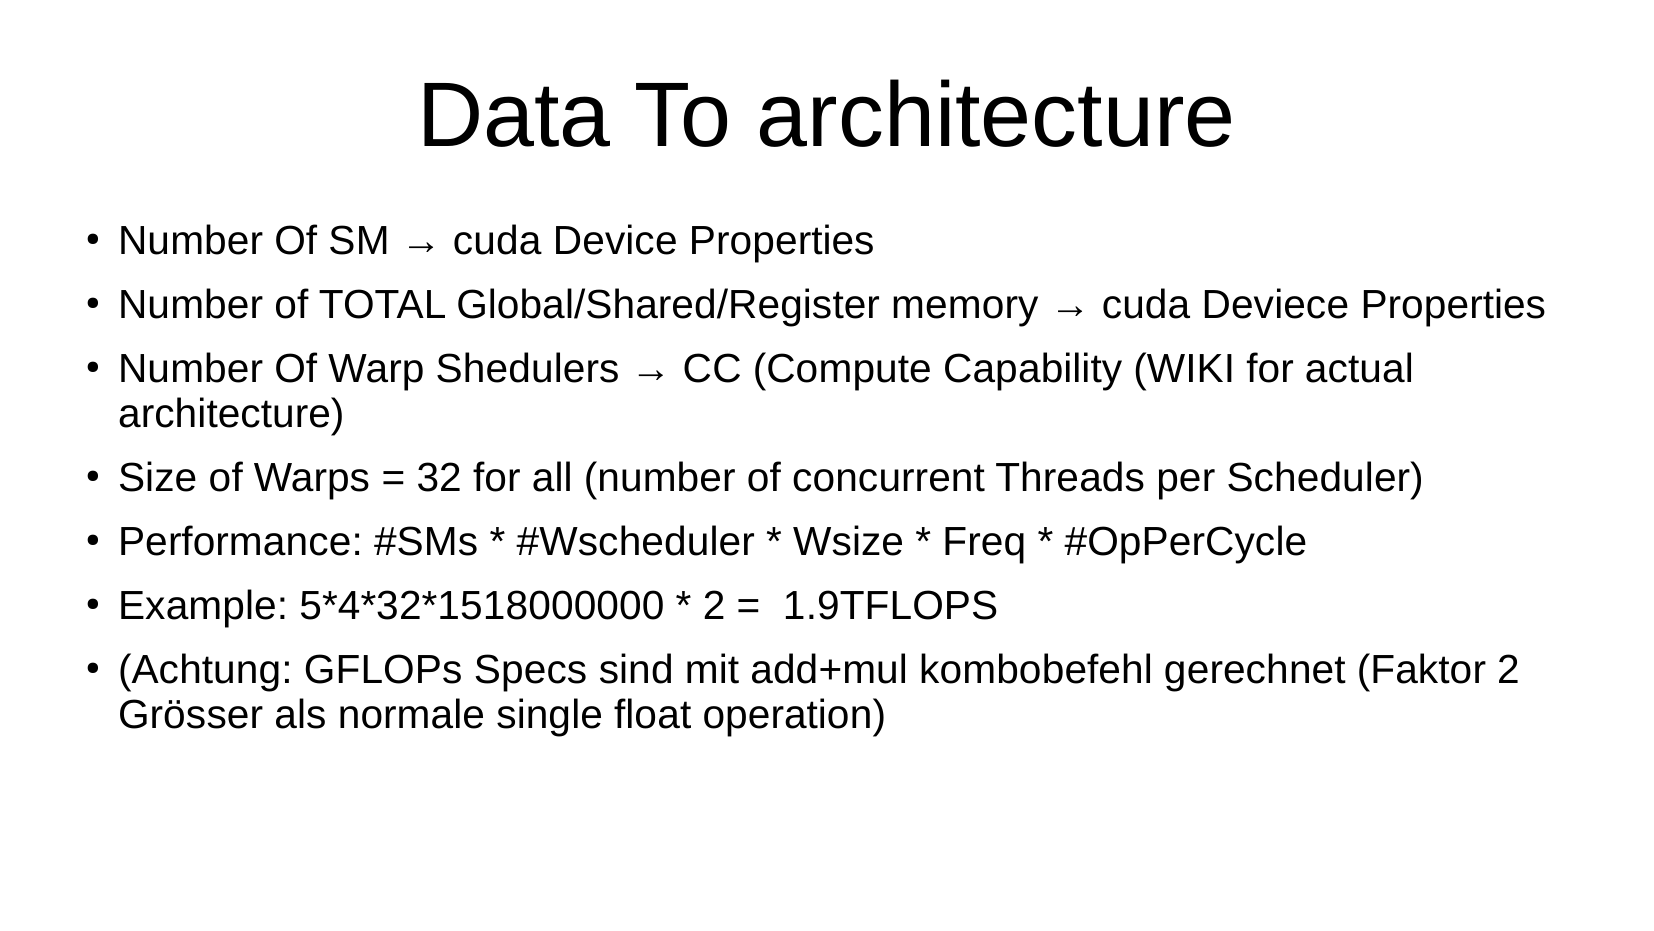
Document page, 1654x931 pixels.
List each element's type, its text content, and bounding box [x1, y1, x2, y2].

title Data To architecture [82, 37, 1571, 193]
list Number Of SM → cuda Device Properties Number of TOTAL Global/Shared/Register memory → cuda Deviece Properties Number Of Warp Shedulers → CC (Compute Capability (WIKI for actual architecture) Size of Warps = 32 for all (number of concurrent Threads per Scheduler) Performance: #SMs * #Wscheduler * Wsize * Freq * #OpPerCycle Example: 5*4*32*1518000000 * 2 = 1.9TFLOPS (Achtung: GFLOPs Specs sind mit add+mul kombobefehl gerechnet (Faktor 2 Grösser als normale single float operation) [75, 217, 1564, 758]
